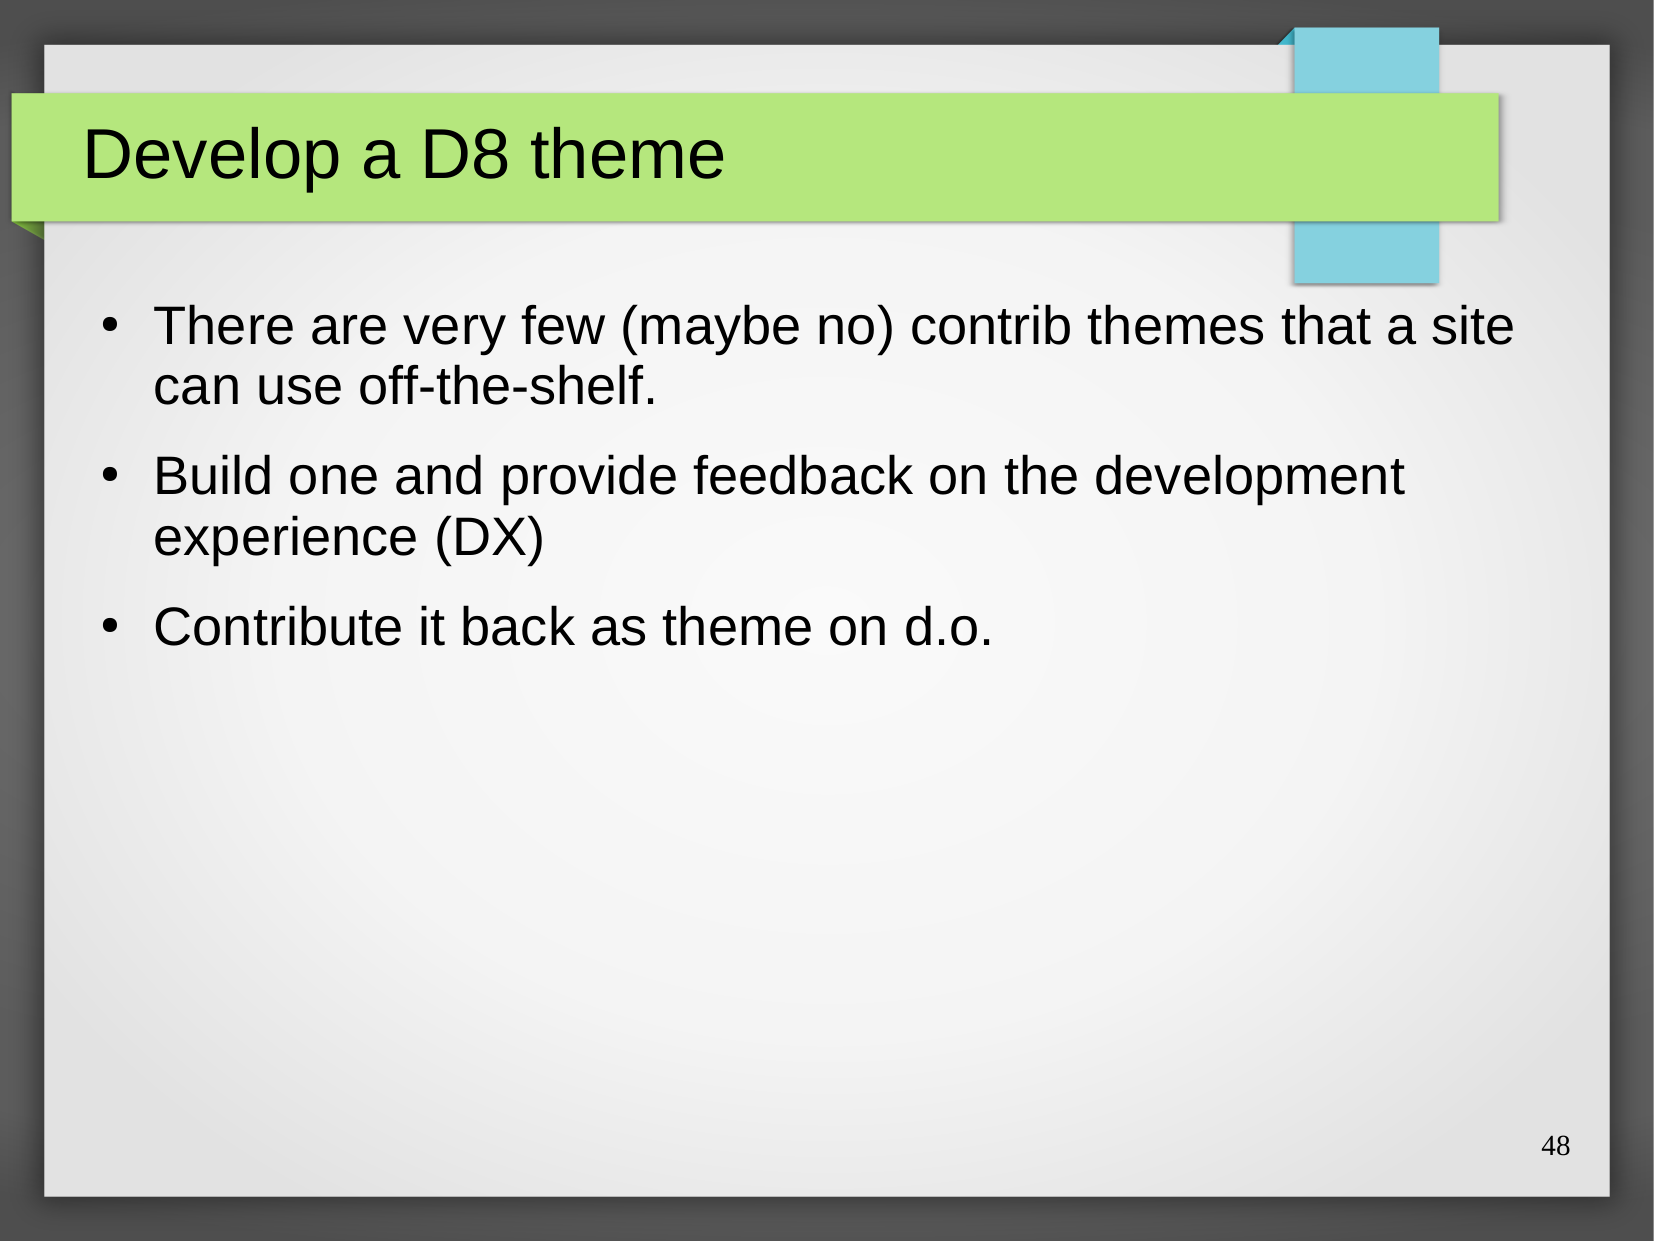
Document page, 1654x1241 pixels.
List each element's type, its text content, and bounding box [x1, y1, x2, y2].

title Develop a D8 theme [82, 94, 1264, 213]
picture [0, 0, 1654, 1241]
list There are very few (maybe no) contrib themes that a site can use off-the-shelf. Build one and provide feedback on the development experience (DX) Contribute it back as theme on d.o. [82, 295, 1571, 1015]
